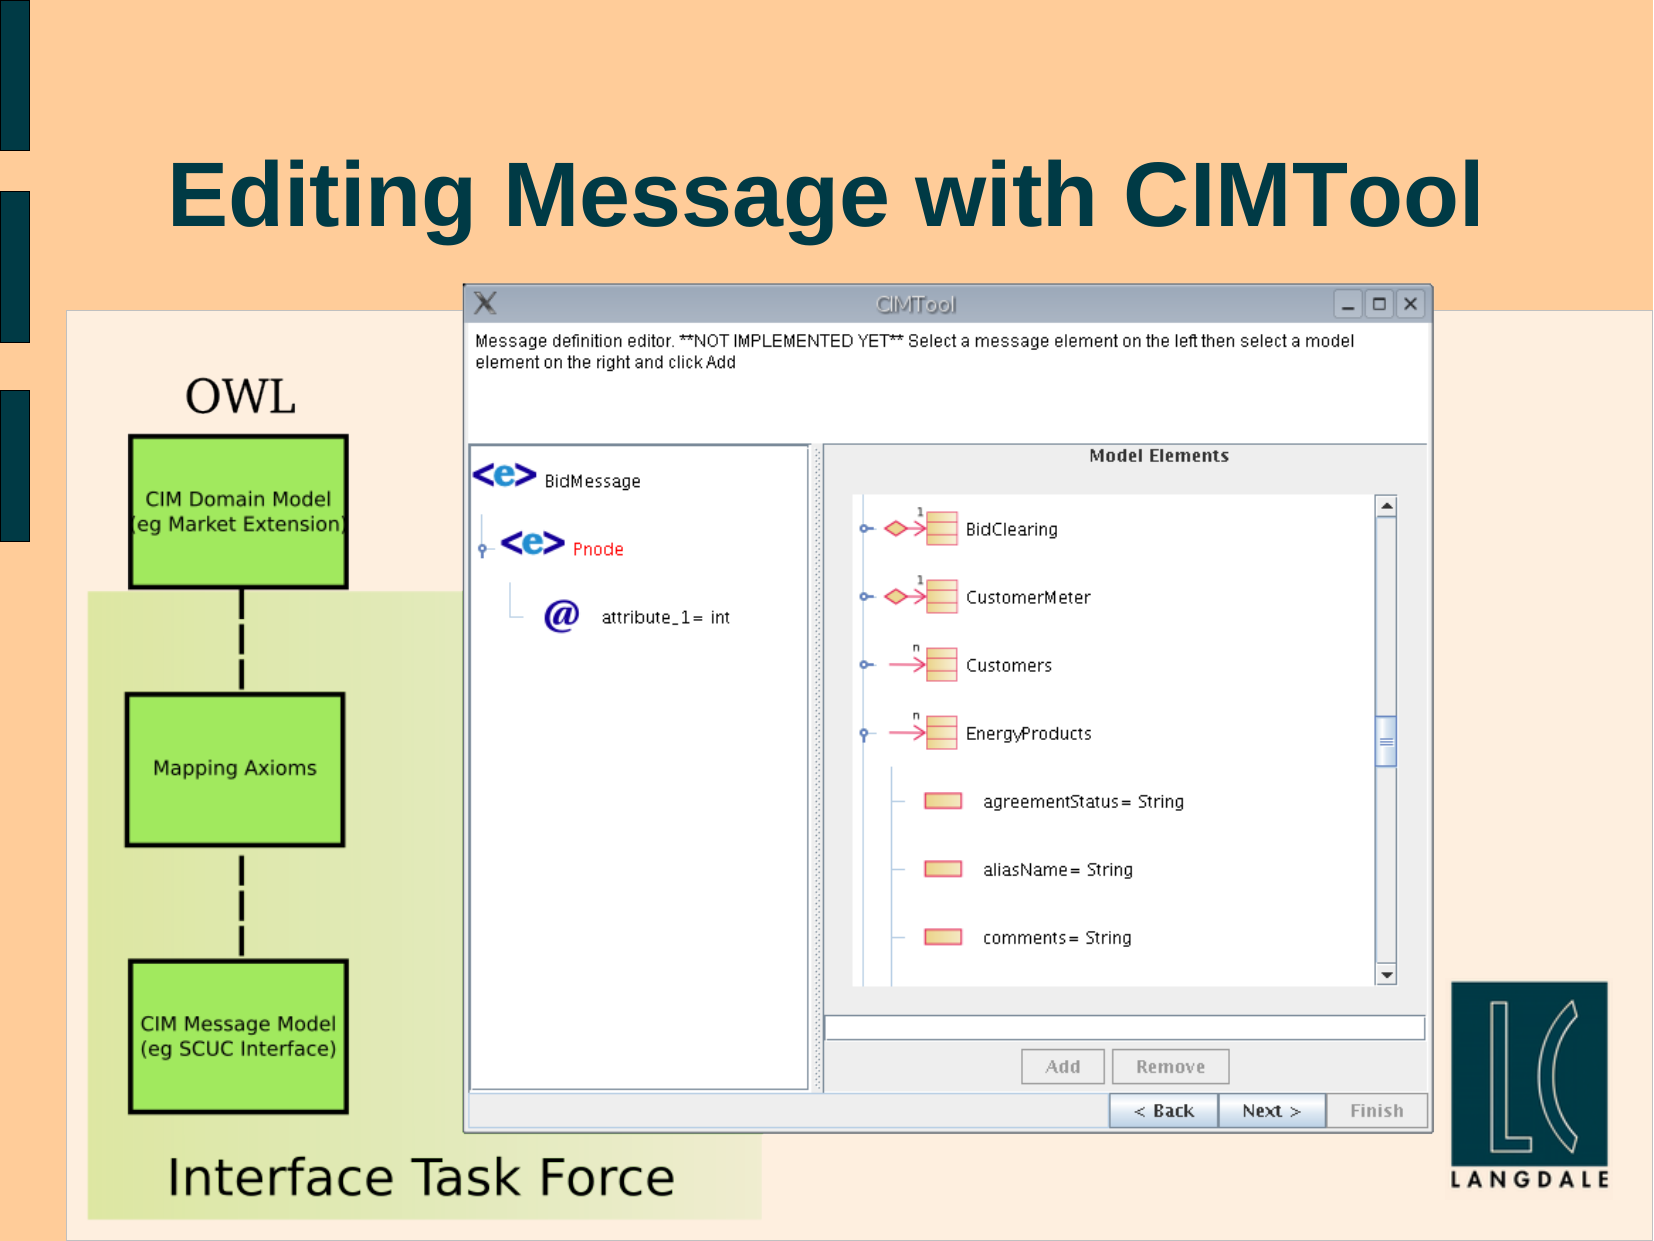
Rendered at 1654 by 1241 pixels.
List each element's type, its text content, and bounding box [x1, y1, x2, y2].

picture [67, 255, 1613, 1241]
title Editing Message with CIMTool [121, 91, 1534, 299]
